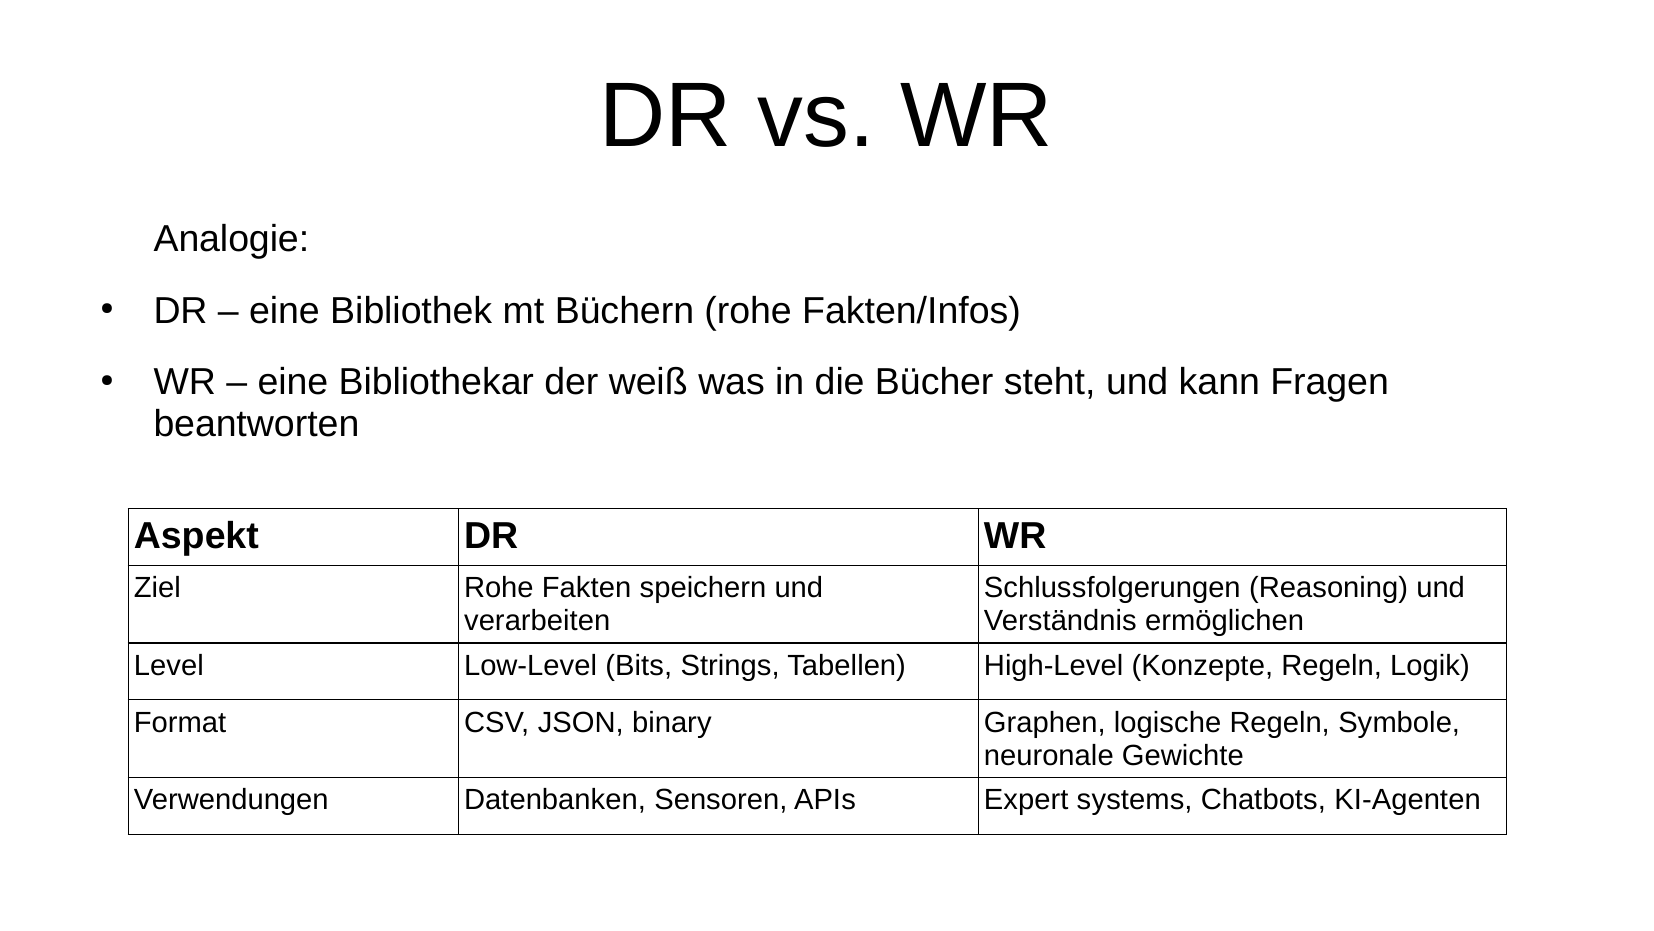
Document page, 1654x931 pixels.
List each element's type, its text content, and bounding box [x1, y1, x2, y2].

table_cell High-Level (Konzepte, Regeln, Logik) [979, 644, 1506, 699]
table_cell CSV, JSON, binary [459, 700, 978, 777]
table_cell Level [129, 644, 458, 699]
table_cell Graphen, logische Regeln, Symbole, neuronale Gewichte [979, 700, 1506, 777]
table_cell Datenbanken, Sensoren, APIs [459, 778, 978, 834]
title DR vs. WR [82, 37, 1571, 193]
table_header DR [459, 509, 978, 565]
table_cell Format [129, 700, 458, 777]
table_cell Schlussfolgerungen (Reasoning) und Verständnis ermöglichen [979, 566, 1506, 642]
table_header WR [979, 509, 1506, 565]
table_cell Low-Level (Bits, Strings, Tabellen) [459, 644, 978, 699]
table_cell Expert systems, Chatbots, KI-Agenten [979, 778, 1506, 834]
table_cell Rohe Fakten speichern und verarbeiten [459, 566, 978, 642]
table_cell Ziel [129, 566, 458, 642]
table_header Aspekt [129, 509, 458, 565]
table_cell Verwendungen [129, 778, 458, 834]
list Analogie: DR – eine Bibliothek mt Büchern (rohe Fakten/Infos) WR – eine Bibliothekar der weiß was in die Bücher steht, und kann Fragen beantworten [82, 217, 1571, 466]
